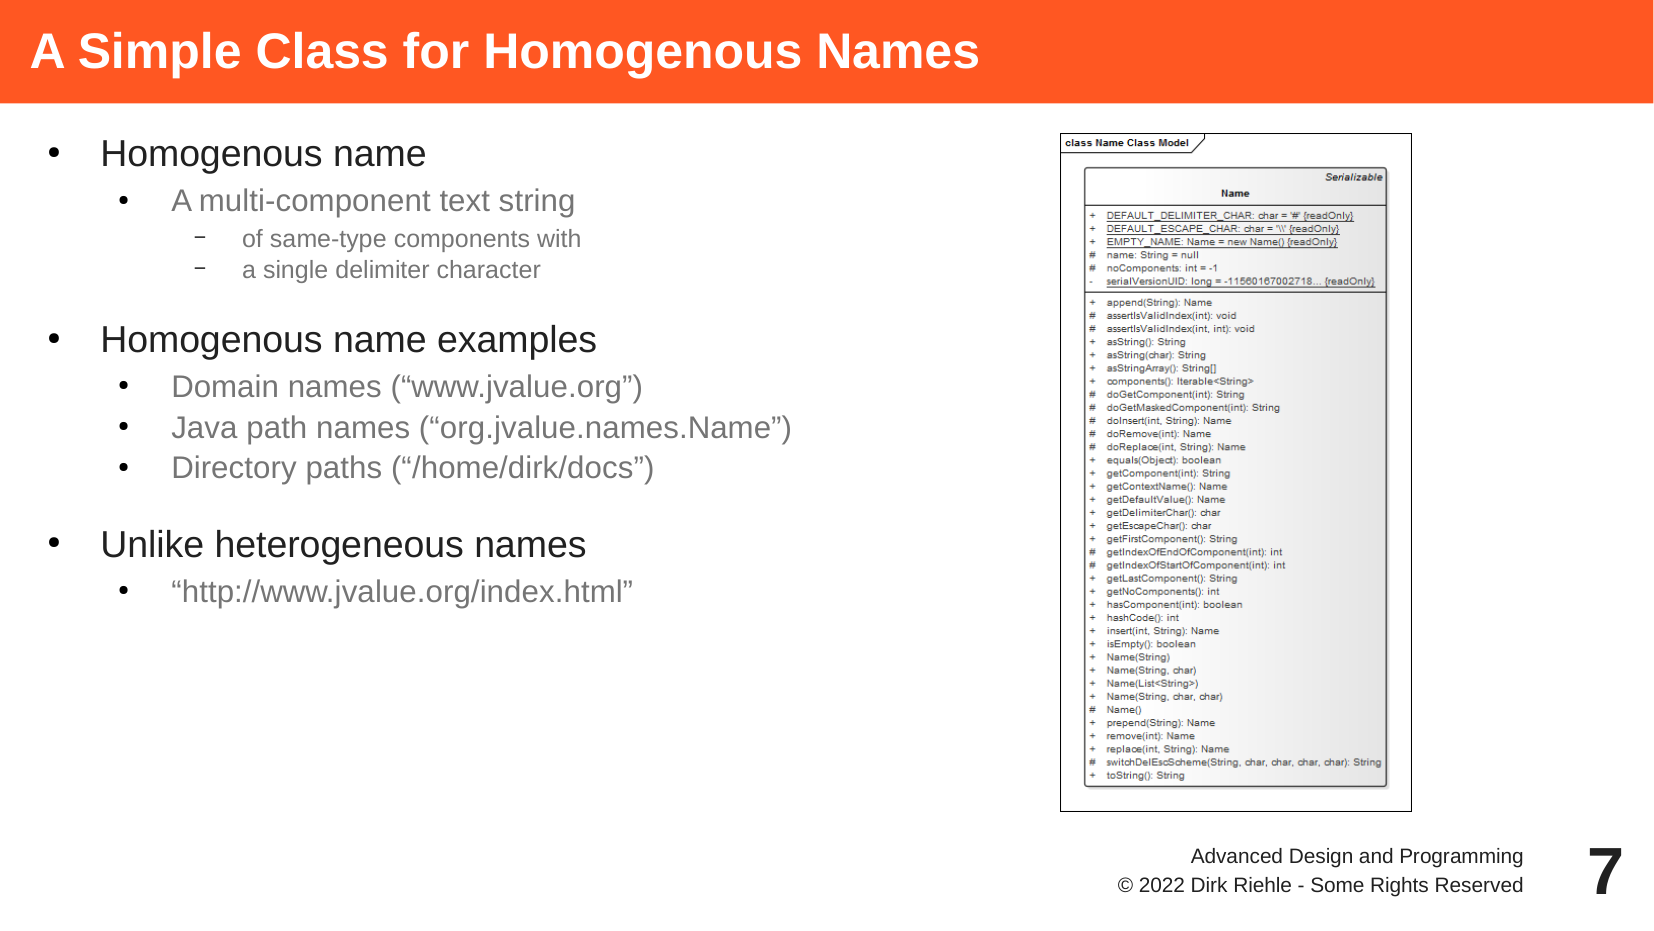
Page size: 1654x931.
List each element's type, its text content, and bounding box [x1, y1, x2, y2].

picture [1004, 132, 1467, 813]
list Homogenous name A multi-component text string of same-type components with a single delimiter character Homogenous name examples Domain names (“www.jvalue.org”) Java path names (“org.jvalue.names.Name”) Directory paths (“/home/dirk/docs”) Unlike heterogeneous names “http://www.jvalue.org/index.html” [29, 132, 808, 813]
title A Simple Class for Homogenous Names [0, 0, 1654, 104]
